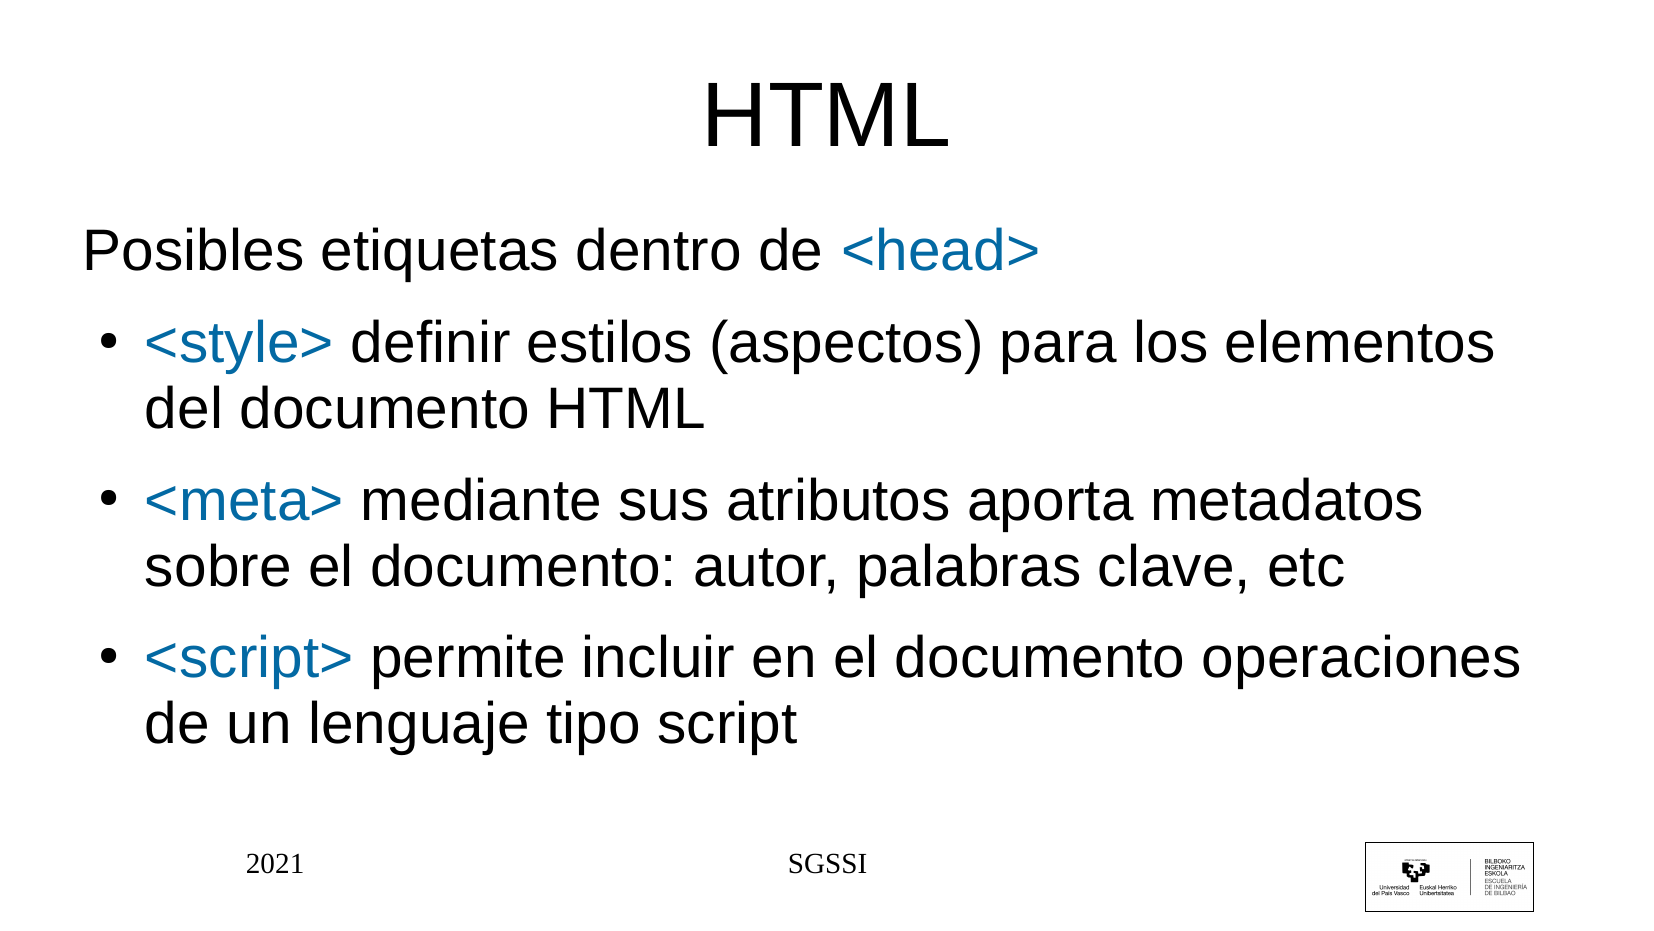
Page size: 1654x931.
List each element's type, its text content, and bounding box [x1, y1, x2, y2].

title HTML [82, 37, 1571, 193]
list Posibles etiquetas dentro de <head> <style> definir estilos (aspectos) para los elementos del documento HTML <meta> mediante sus atributos aporta metadatos sobre el documento: autor, palabras clave, etc <script> permite incluir en el documento operaciones de un lenguaje tipo script [82, 217, 1571, 758]
picture [1366, 843, 1533, 911]
